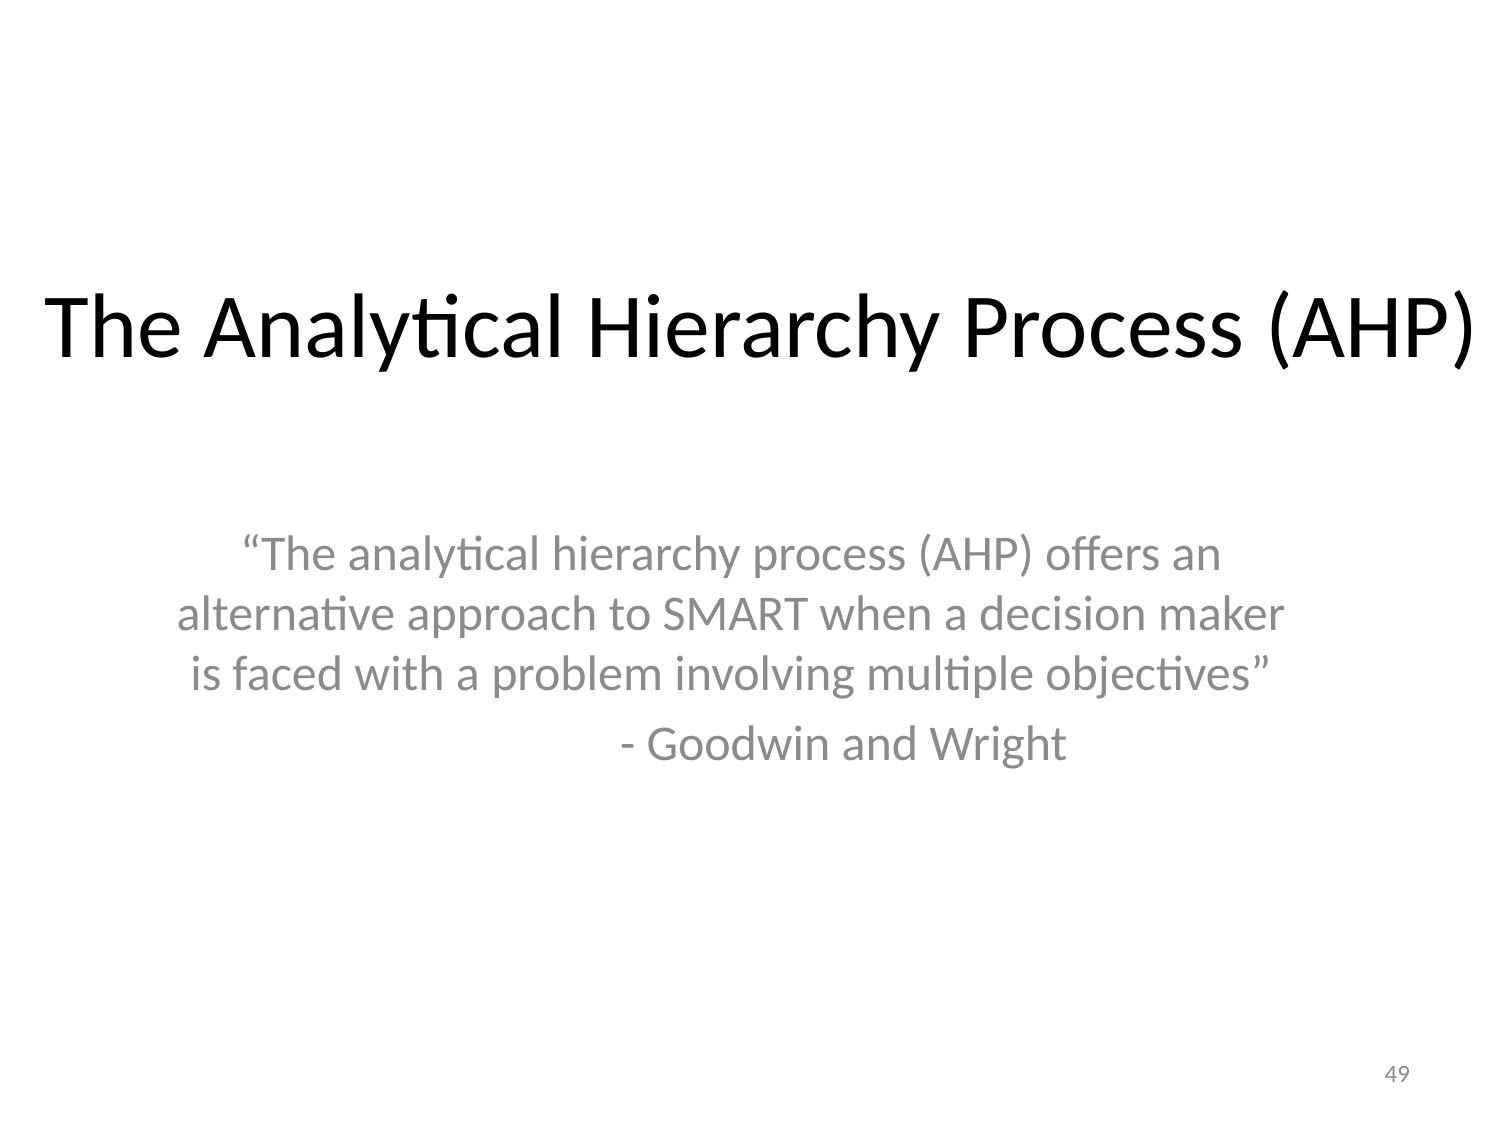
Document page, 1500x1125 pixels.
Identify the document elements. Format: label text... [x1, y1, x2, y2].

slide_number <number> [1074, 1042, 1425, 1103]
subtitle “The analytical hierarchy process (AHP) offers an alternative approach to SMART when a decision maker is faced with a problem involving multiple objectives” - Goodwin and Wright [150, 513, 1313, 913]
title The Analytical Hierarchy Process (AHP) [0, 200, 1500, 442]
